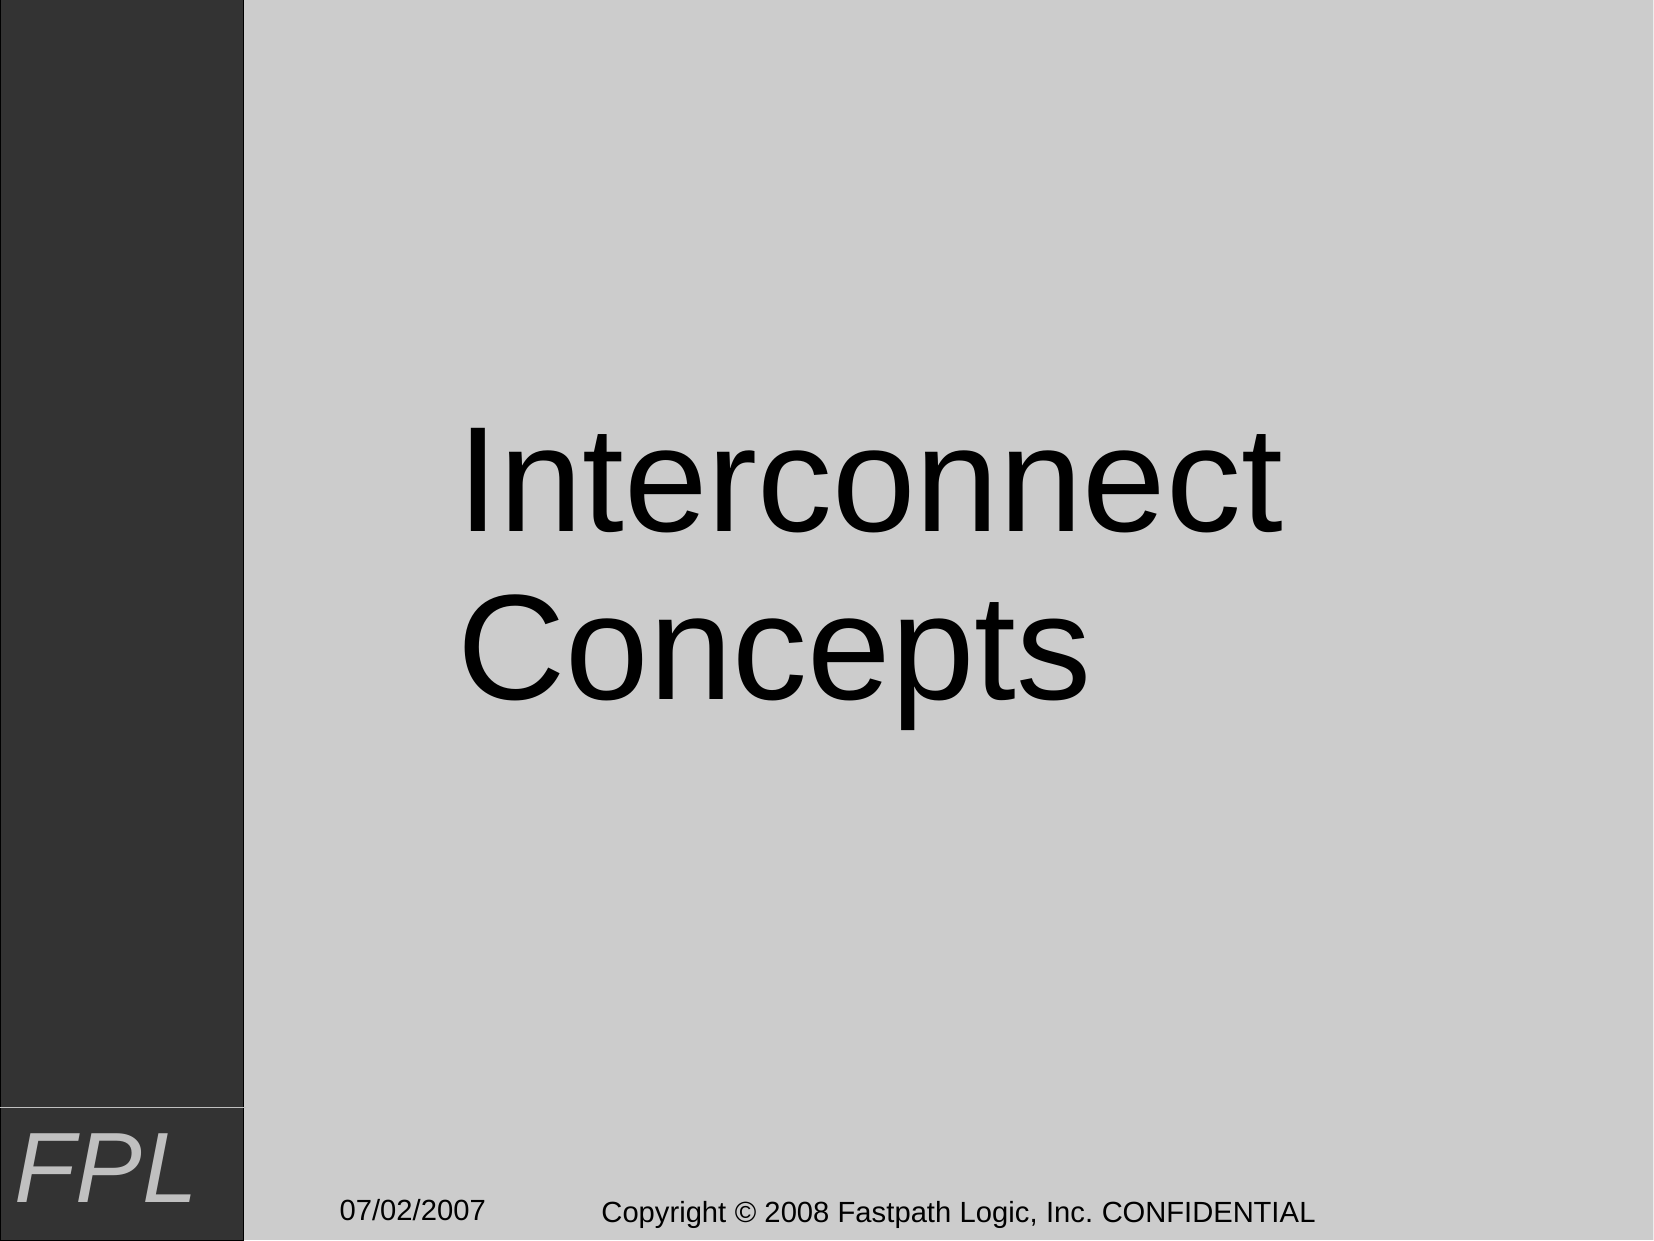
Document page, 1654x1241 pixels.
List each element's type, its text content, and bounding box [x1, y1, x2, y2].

text_box Interconnect Concepts [443, 388, 1299, 739]
